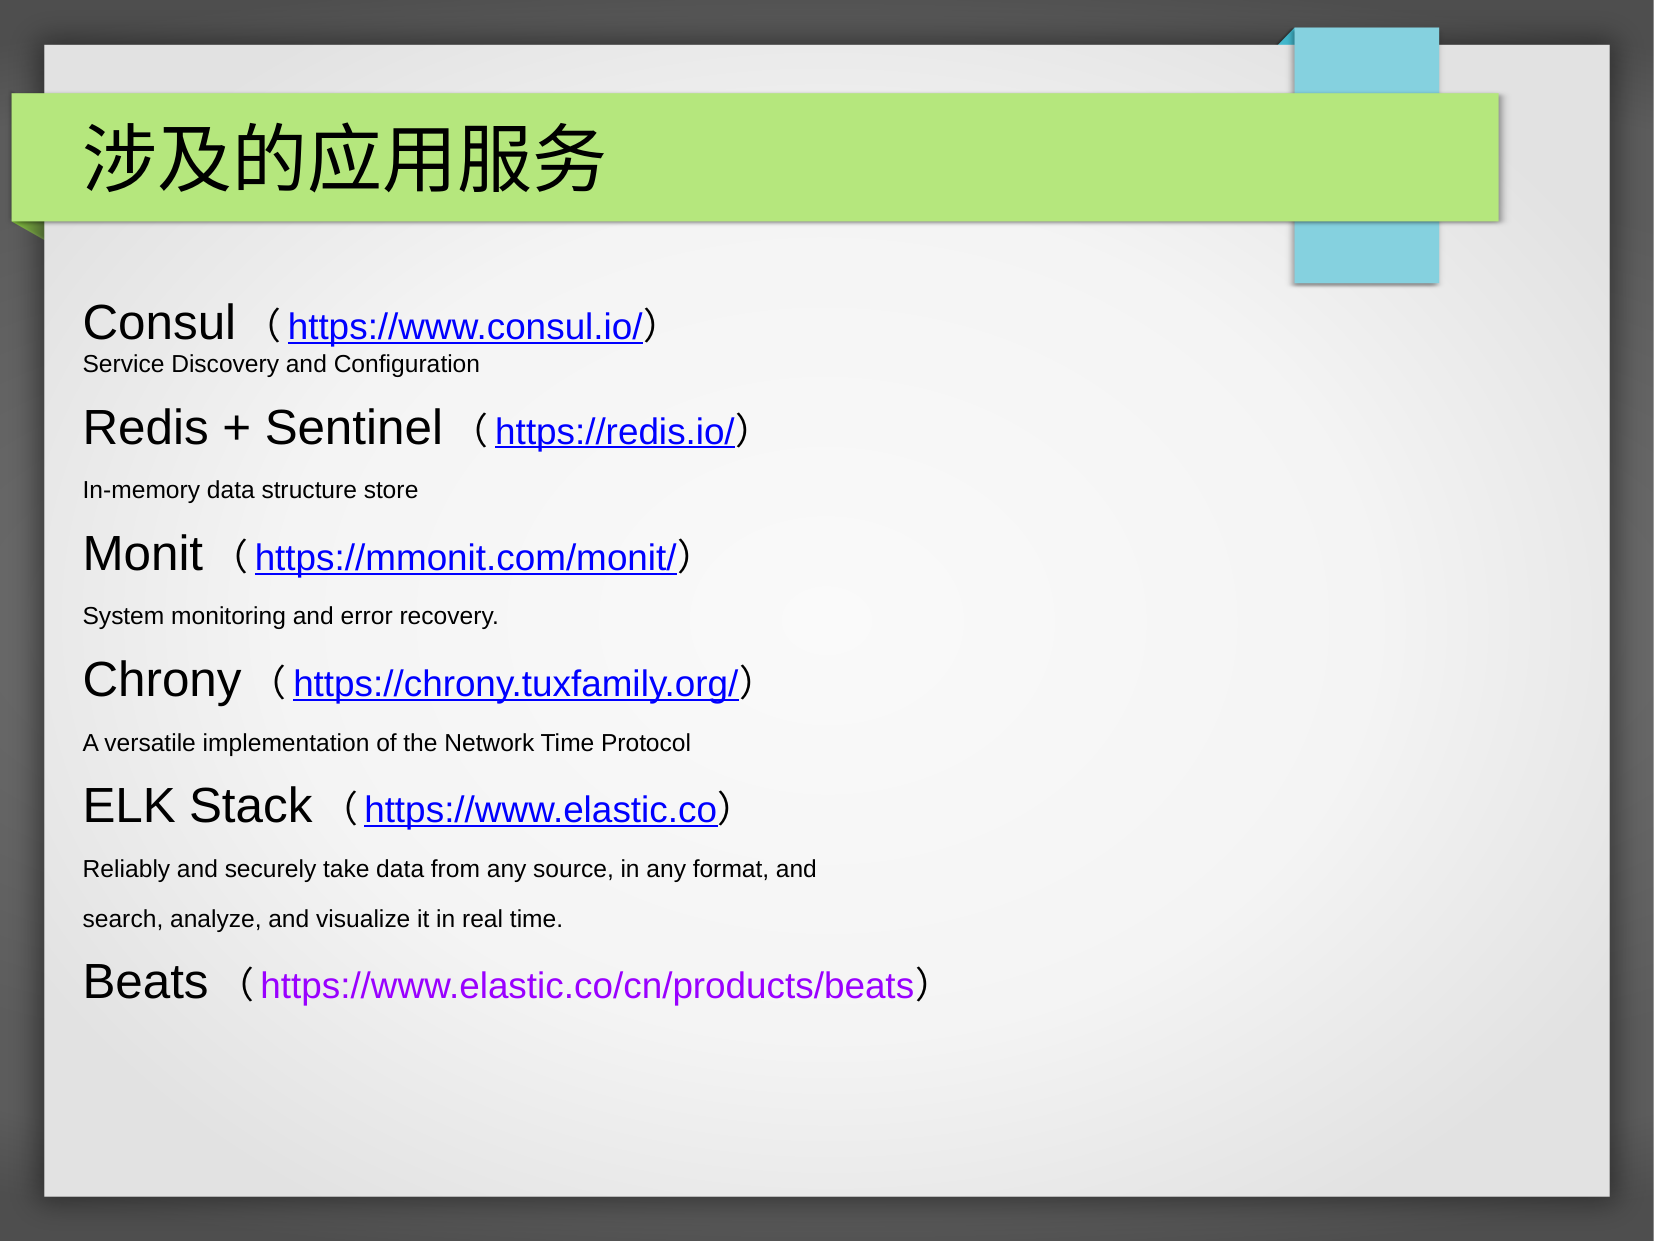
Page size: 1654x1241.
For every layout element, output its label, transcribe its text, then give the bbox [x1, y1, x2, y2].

title 涉及的应用服务 [82, 94, 1264, 213]
list Consul（https://www.consul.io/） Service Discovery and Configuration Redis + Sentinel（https://redis.io/） In-memory data structure store Monit（https://mmonit.com/monit/） System monitoring and error recovery. Chrony（https://chrony.tuxfamily.org/） A versatile implementation of the Network Time Protocol ELK Stack（https://www.elastic.co） Reliably and securely take data from any source, in any format, and search, analyze, and visualize it in real time. Beats（https://www.elastic.co/cn/products/beats） [82, 295, 1571, 1015]
picture [0, 0, 1654, 1241]
